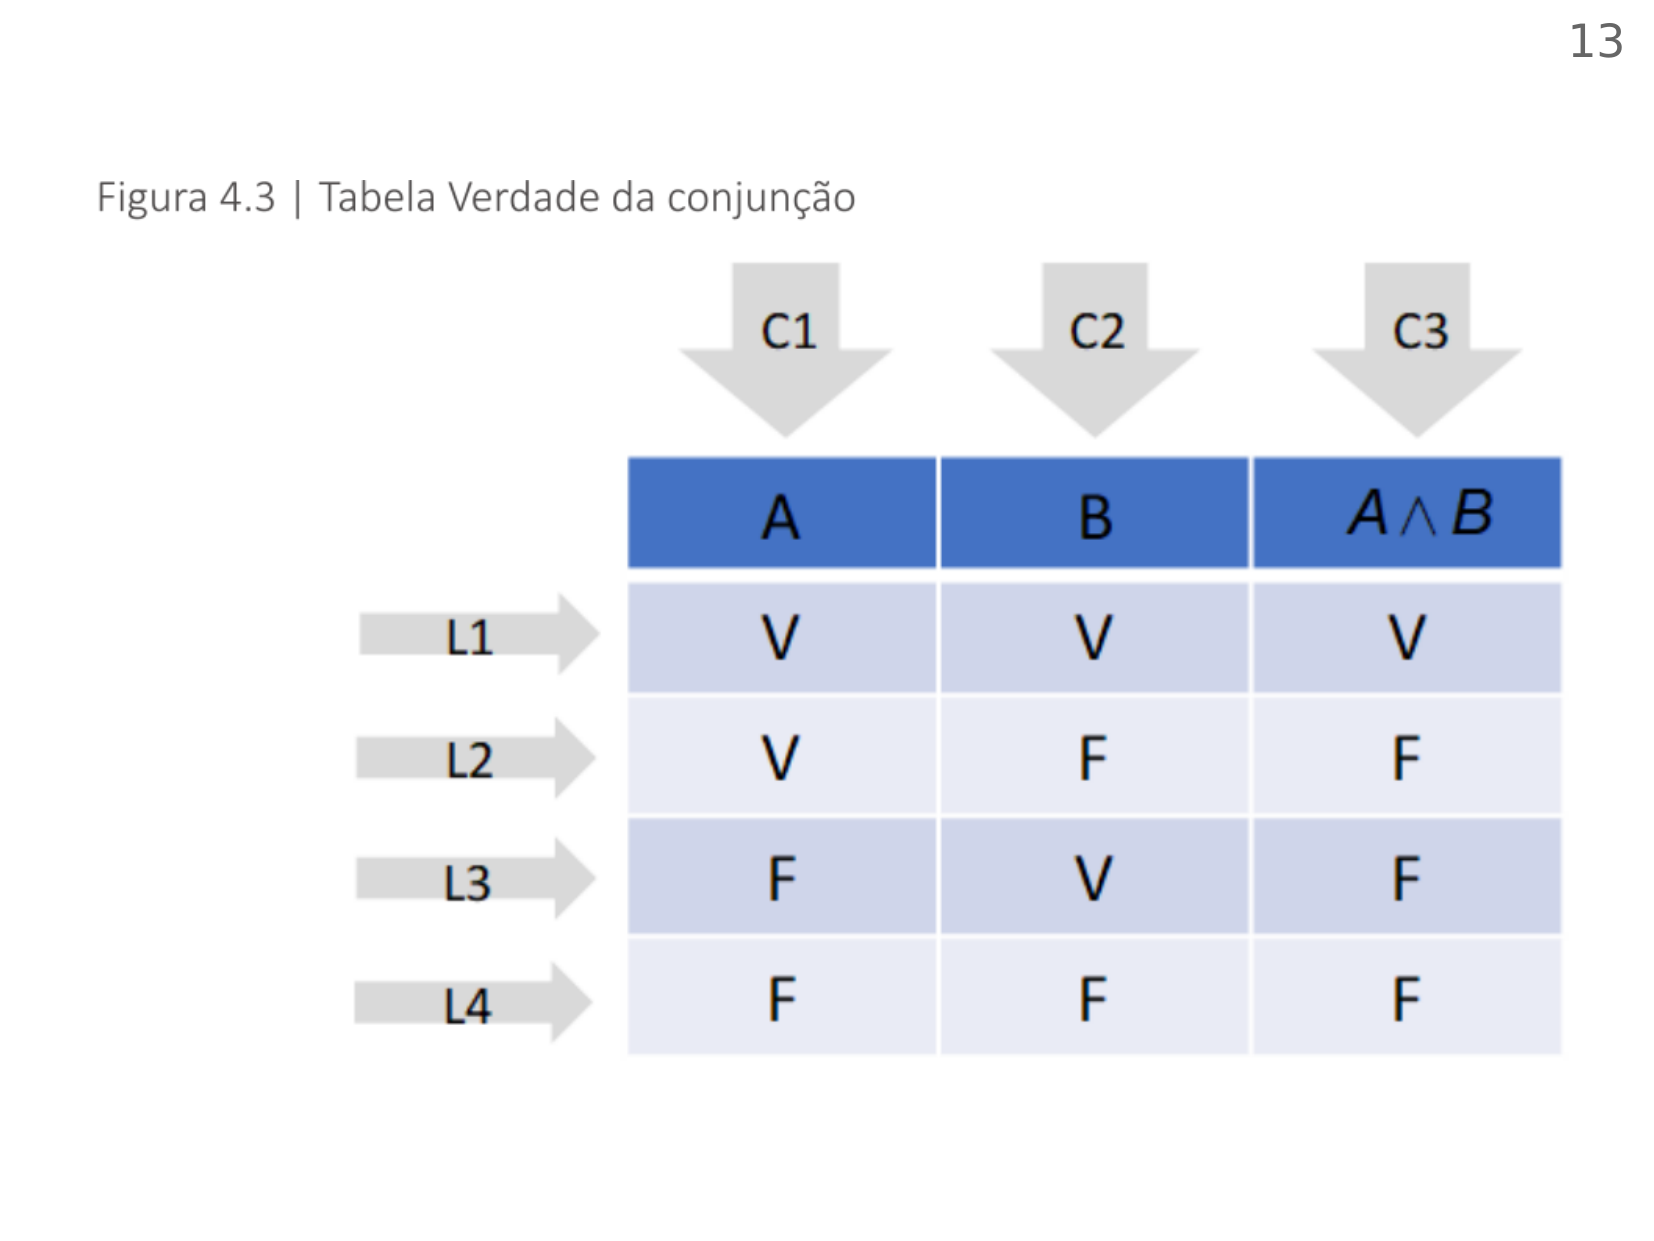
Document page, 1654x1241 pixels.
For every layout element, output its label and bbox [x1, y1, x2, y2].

picture [96, 180, 1569, 1064]
